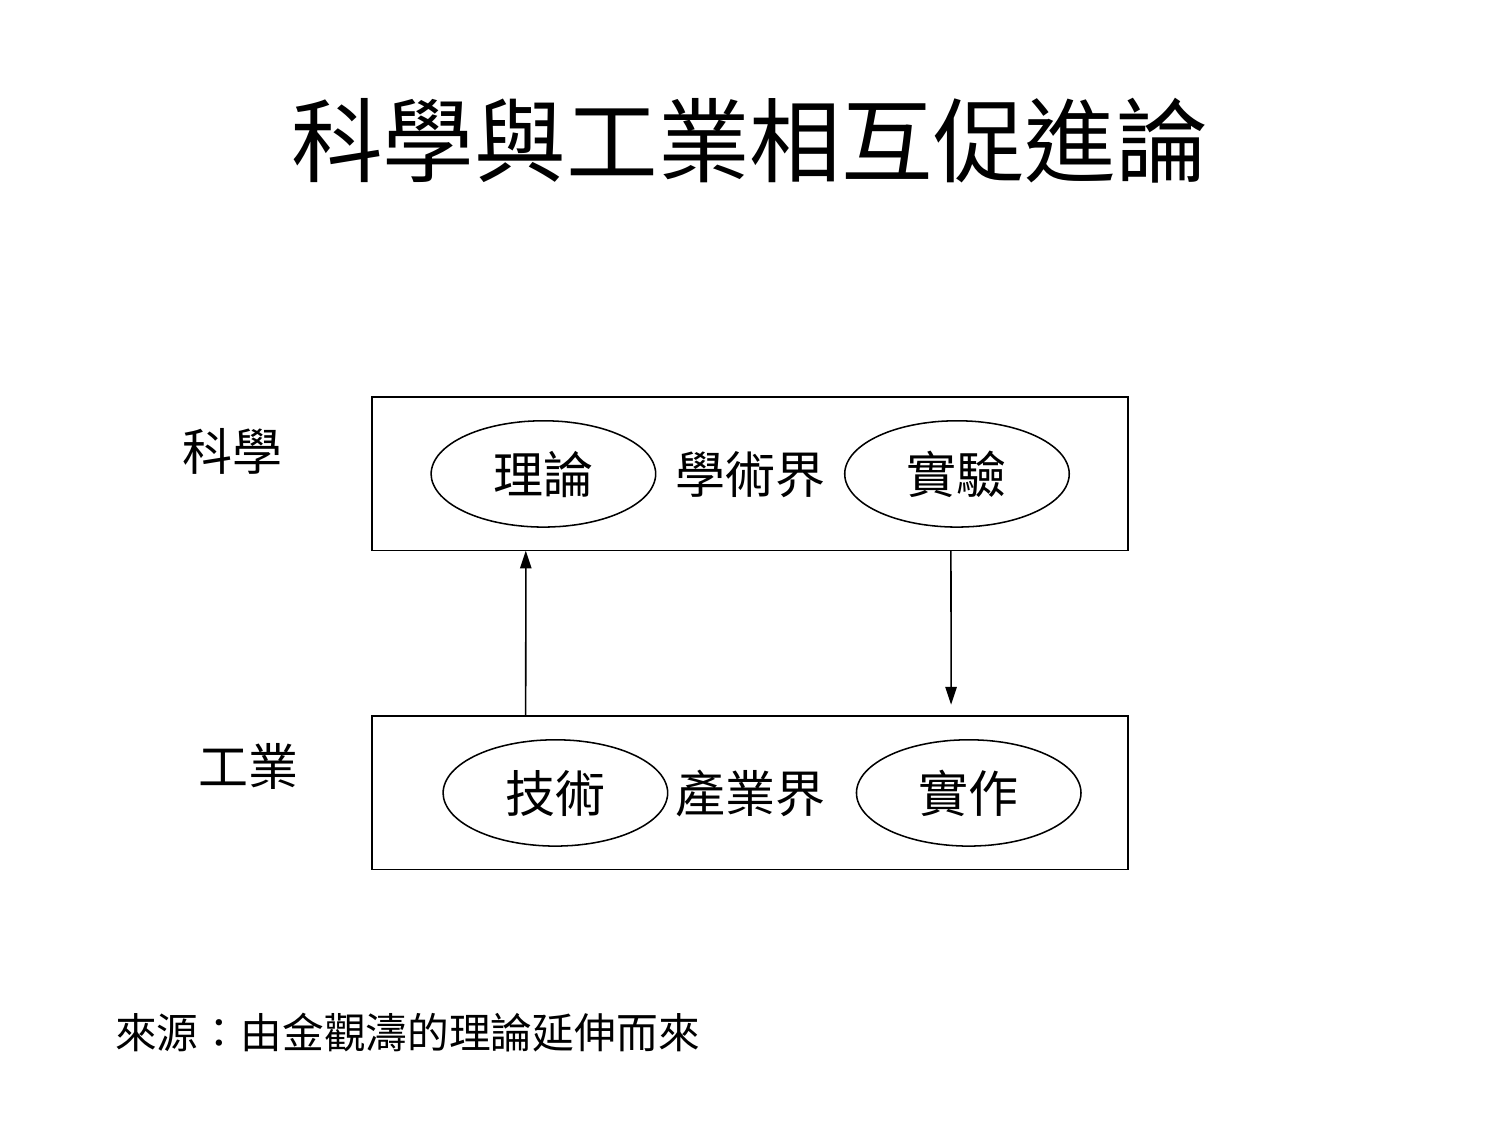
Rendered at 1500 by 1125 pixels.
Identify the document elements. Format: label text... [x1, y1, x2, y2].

text_box 技術 [443, 739, 668, 847]
text_box 產業界 [372, 716, 1128, 870]
text_box 實作 [856, 739, 1082, 847]
title 科學與工業相互促進論 [75, 45, 1426, 233]
text_box 學術界 [372, 397, 1128, 551]
text_box 工業 [183, 727, 314, 803]
text_box 來源：由金觀濤的理論延伸而來 [100, 1000, 715, 1065]
text_box 科學 [167, 412, 299, 488]
